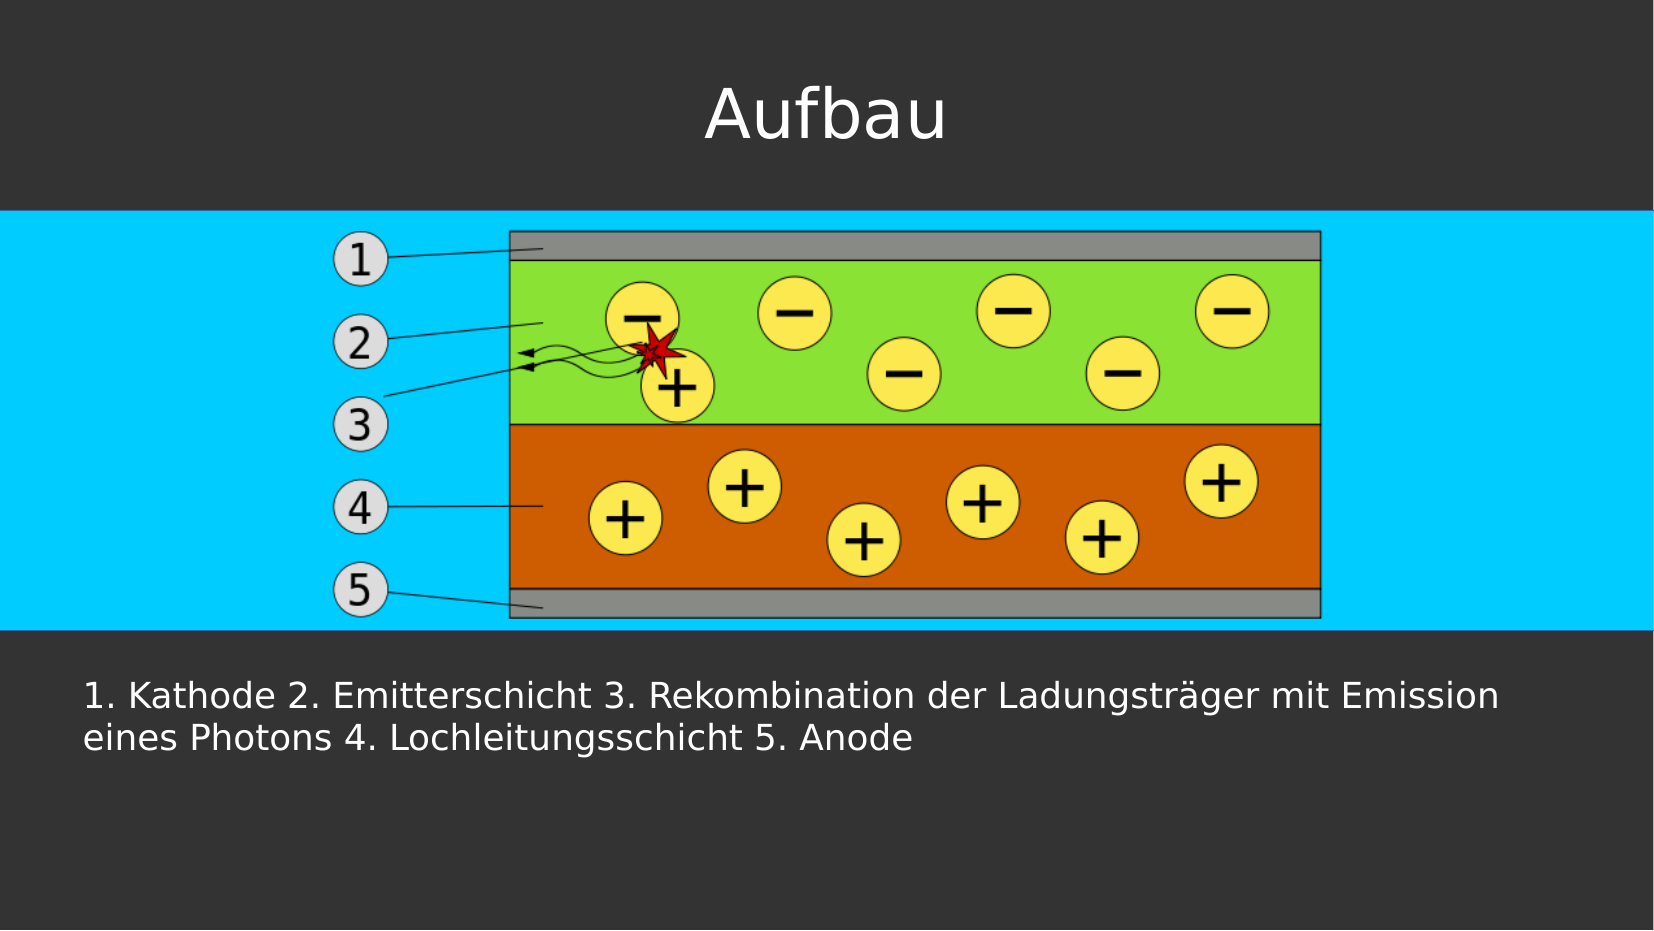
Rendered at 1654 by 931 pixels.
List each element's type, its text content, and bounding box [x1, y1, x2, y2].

title Aufbau [82, 37, 1571, 193]
text_box [0, 210, 1654, 631]
subtitle 1. Kathode 2. Emitterschicht 3. Rekombination der Ladungsträger mit Emission eines Photons 4. Lochleitungsschicht 5. Anode [82, 215, 1571, 759]
